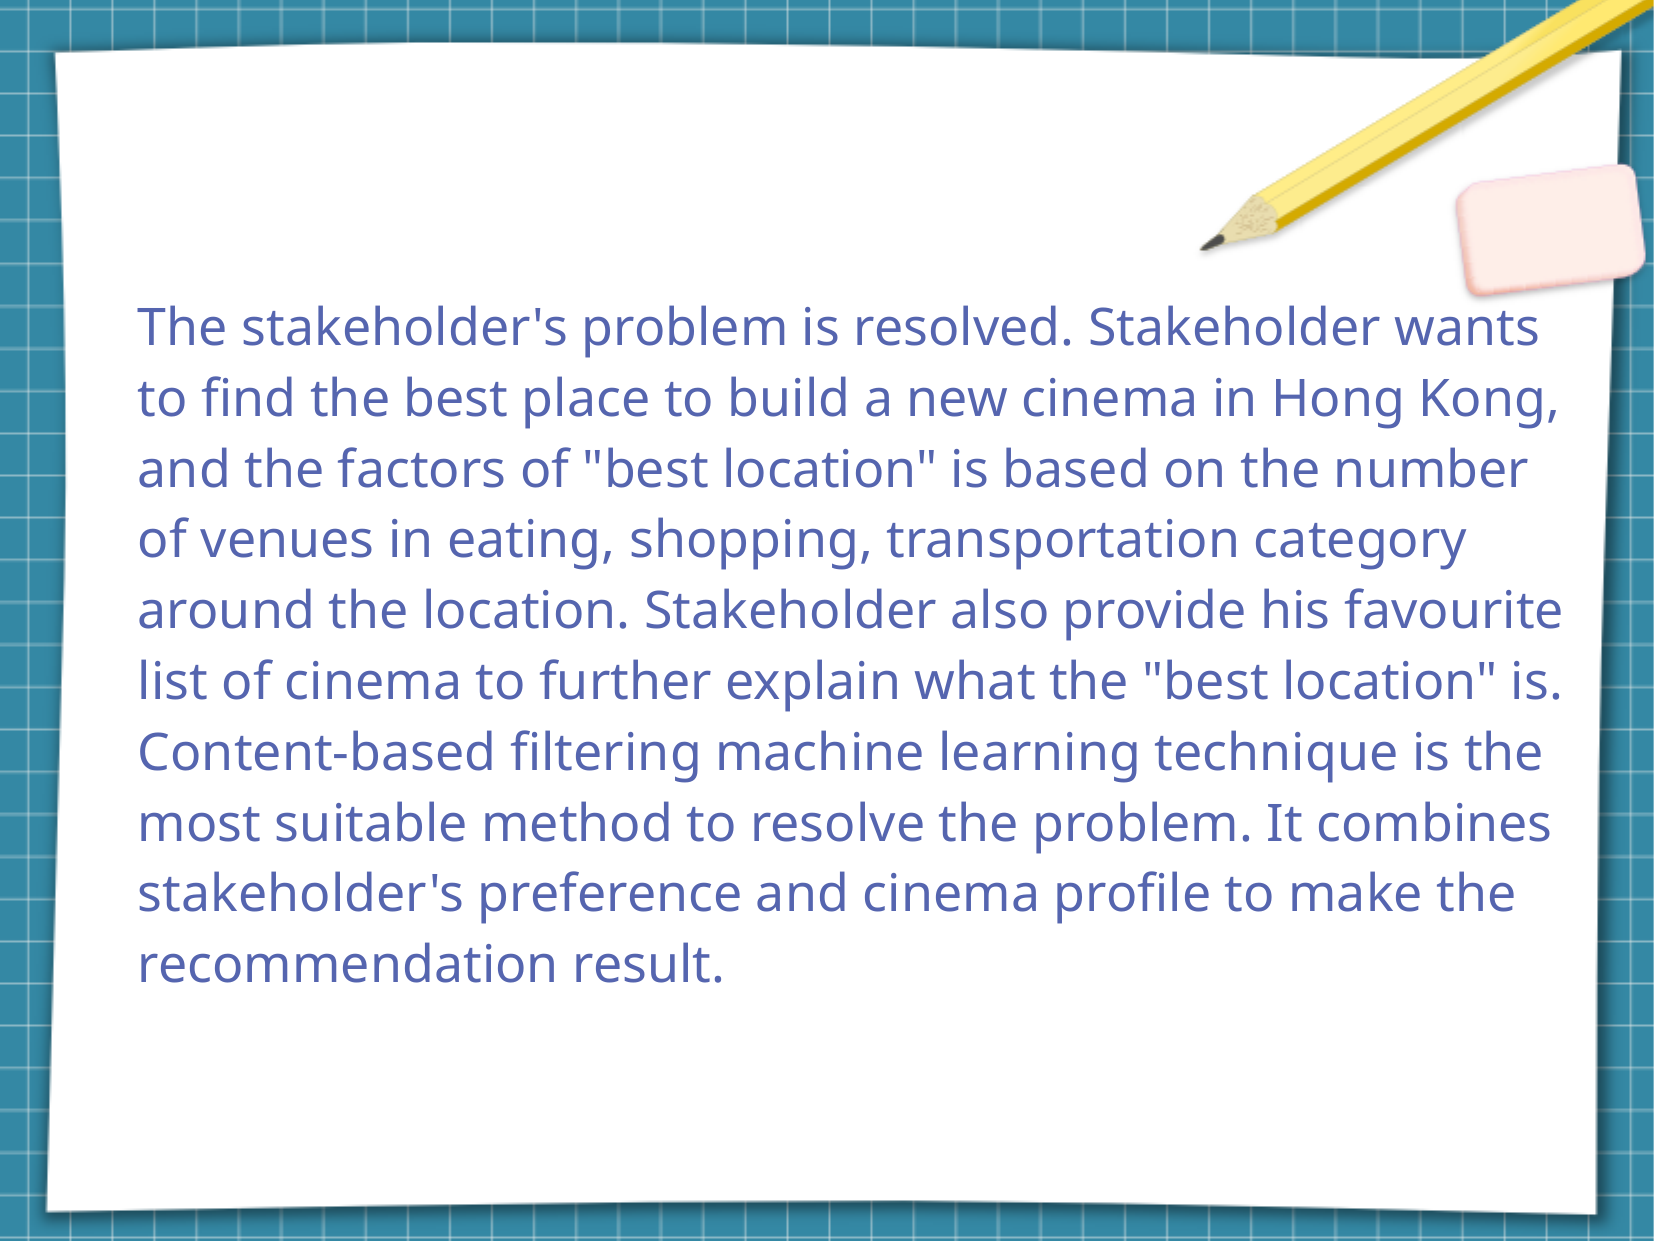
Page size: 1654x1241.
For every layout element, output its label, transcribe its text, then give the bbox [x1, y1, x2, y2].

list The stakeholder's problem is resolved. Stakeholder wants to find the best place to build a new cinema in Hong Kong, and the factors of "best location" is based on the number of venues in eating, shopping, transportation category around the location. Stakeholder also provide his favourite list of cinema to further explain what the "best location" is. Content-based filtering machine learning technique is the most suitable method to resolve the problem. It combines stakeholder's preference and cinema profile to make the recommendation result. [82, 290, 1571, 1010]
picture [0, 0, 1654, 1241]
